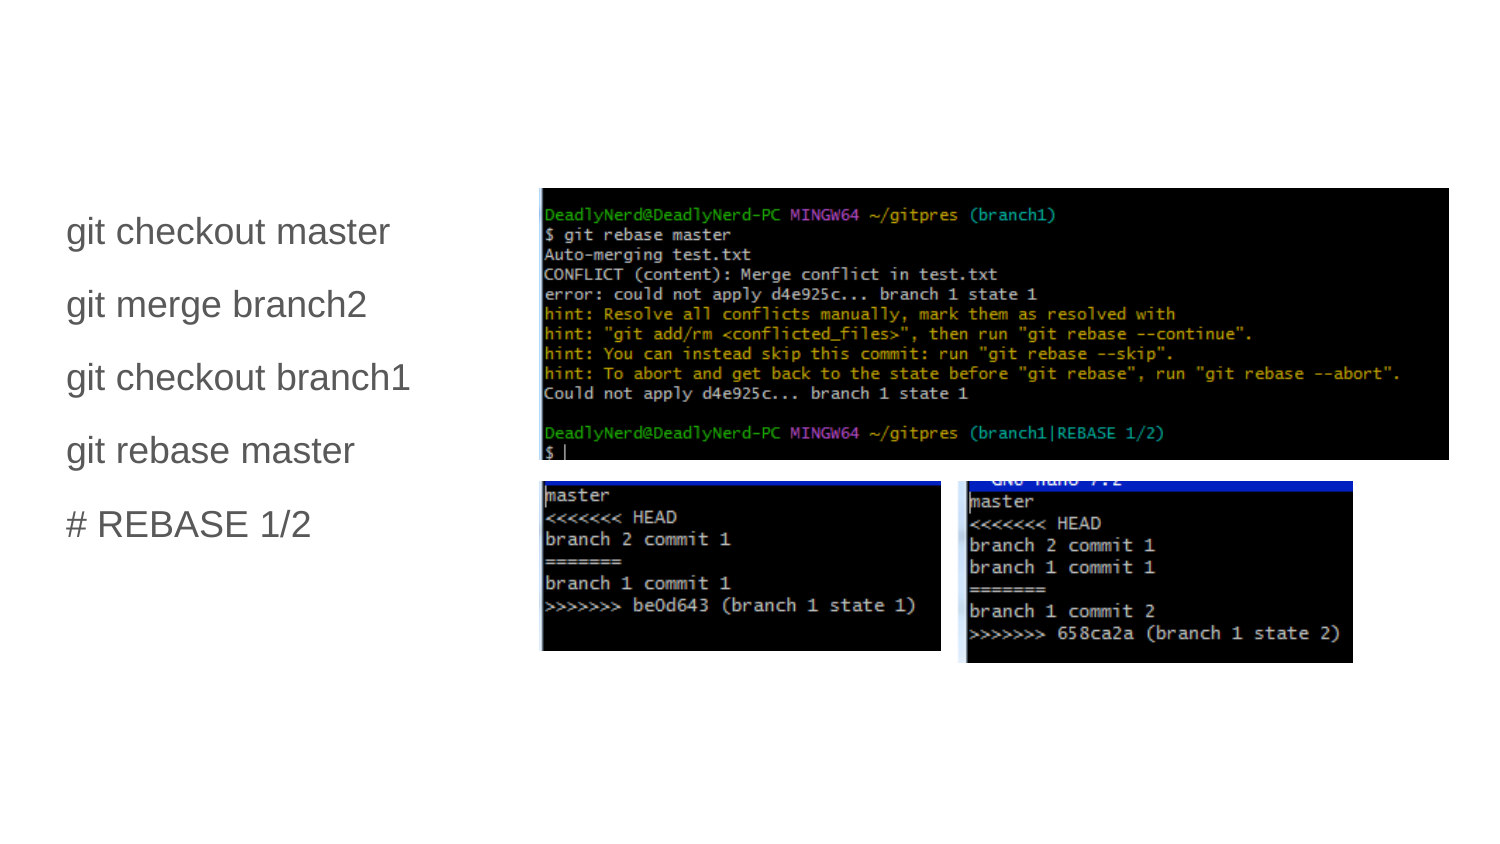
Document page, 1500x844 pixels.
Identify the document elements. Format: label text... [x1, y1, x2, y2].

picture [539, 481, 941, 651]
picture [539, 188, 1449, 460]
picture [957, 481, 1353, 663]
list git checkout master git merge branch2 git checkout branch1 git rebase master # REBASE 1/2 [51, 189, 1449, 750]
